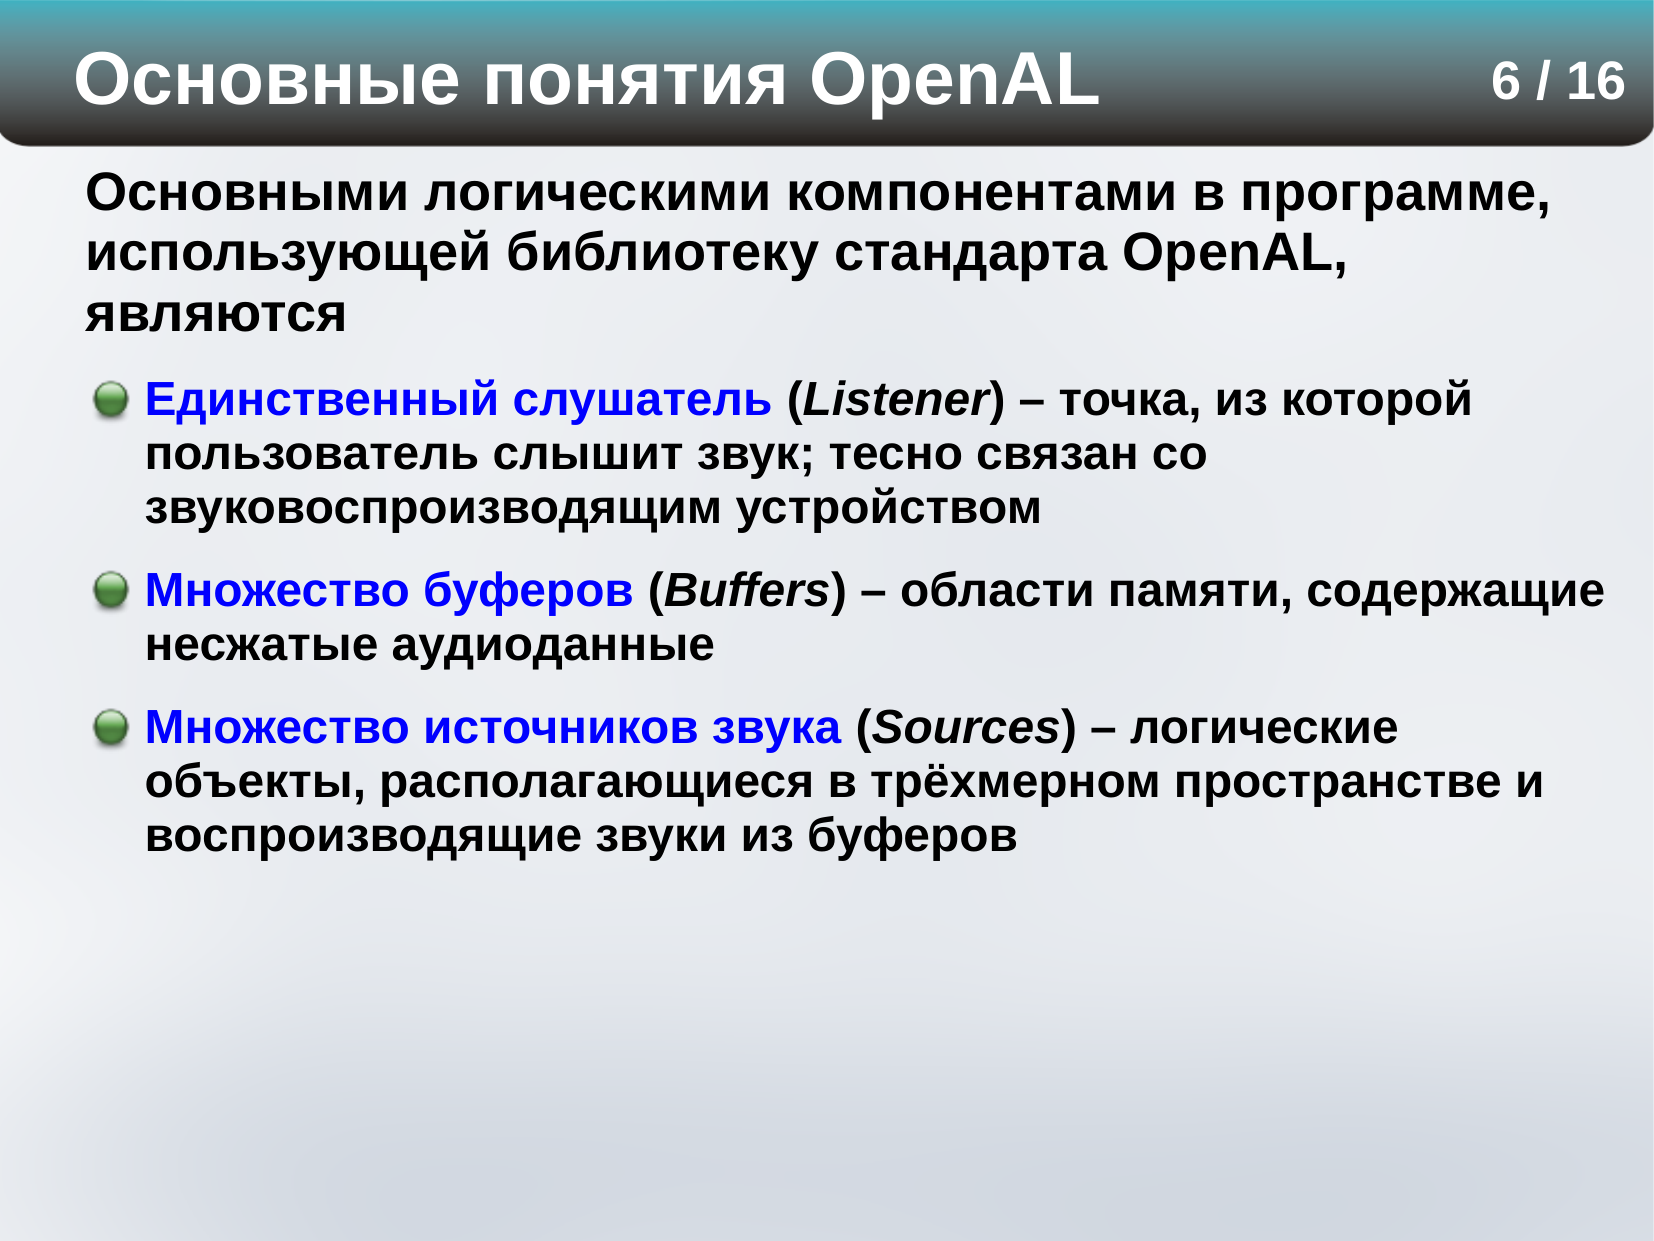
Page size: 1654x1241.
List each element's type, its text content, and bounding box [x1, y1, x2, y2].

text_box Основными логическими компонентами в программе, использующей библиотеку стандарта OpenAL, являются Единственный слушатель (Listener) – точка, из которой пользователь слышит звук; тесно связан со звуковоспроизводящим устройством Множество буферов (Buffers) – области памяти, содержащие несжатые аудиоданные Множество источников звука (Sources) – логические объекты, располагающиеся в трёхмерном пространстве и воспроизводящие звуки из буферов [70, 153, 1625, 870]
text_box <номер> / 16 [1476, 42, 1654, 179]
text_box Основные понятия OpenAL [59, 29, 1418, 129]
picture [0, 0, 1654, 1241]
